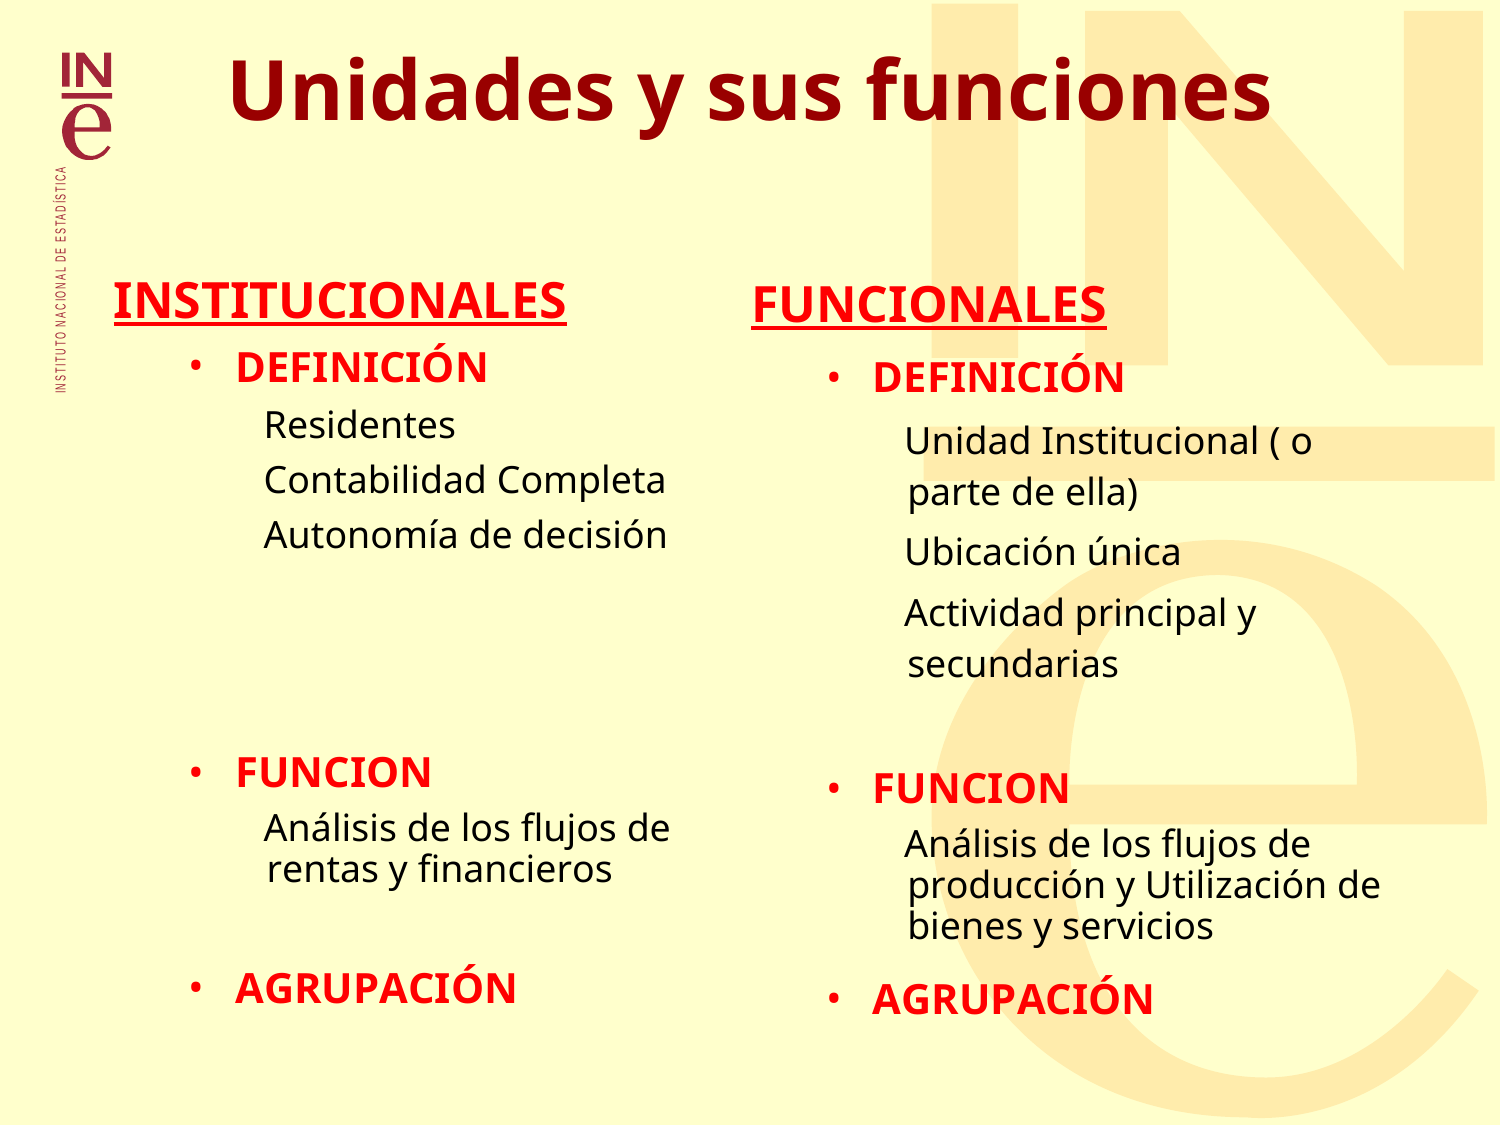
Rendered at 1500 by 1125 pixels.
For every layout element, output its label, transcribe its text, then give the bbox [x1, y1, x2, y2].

title Unidades y sus funciones [112, 24, 1388, 213]
list INSTITUCIONALES DEFINICIÓN Residentes Contabilidad Completa Autonomía de decisión FUNCION Análisis de los flujos de rentas y financieros AGRUPACIÓN [99, 262, 726, 999]
list FUNCIONALES DEFINICIÓN Unidad Institucional ( o parte de ella) Ubicación única Actividad principal y secundarias FUNCION Análisis de los flujos de producción y Utilización de bienes y servicios AGRUPACIÓN [737, 262, 1400, 1125]
